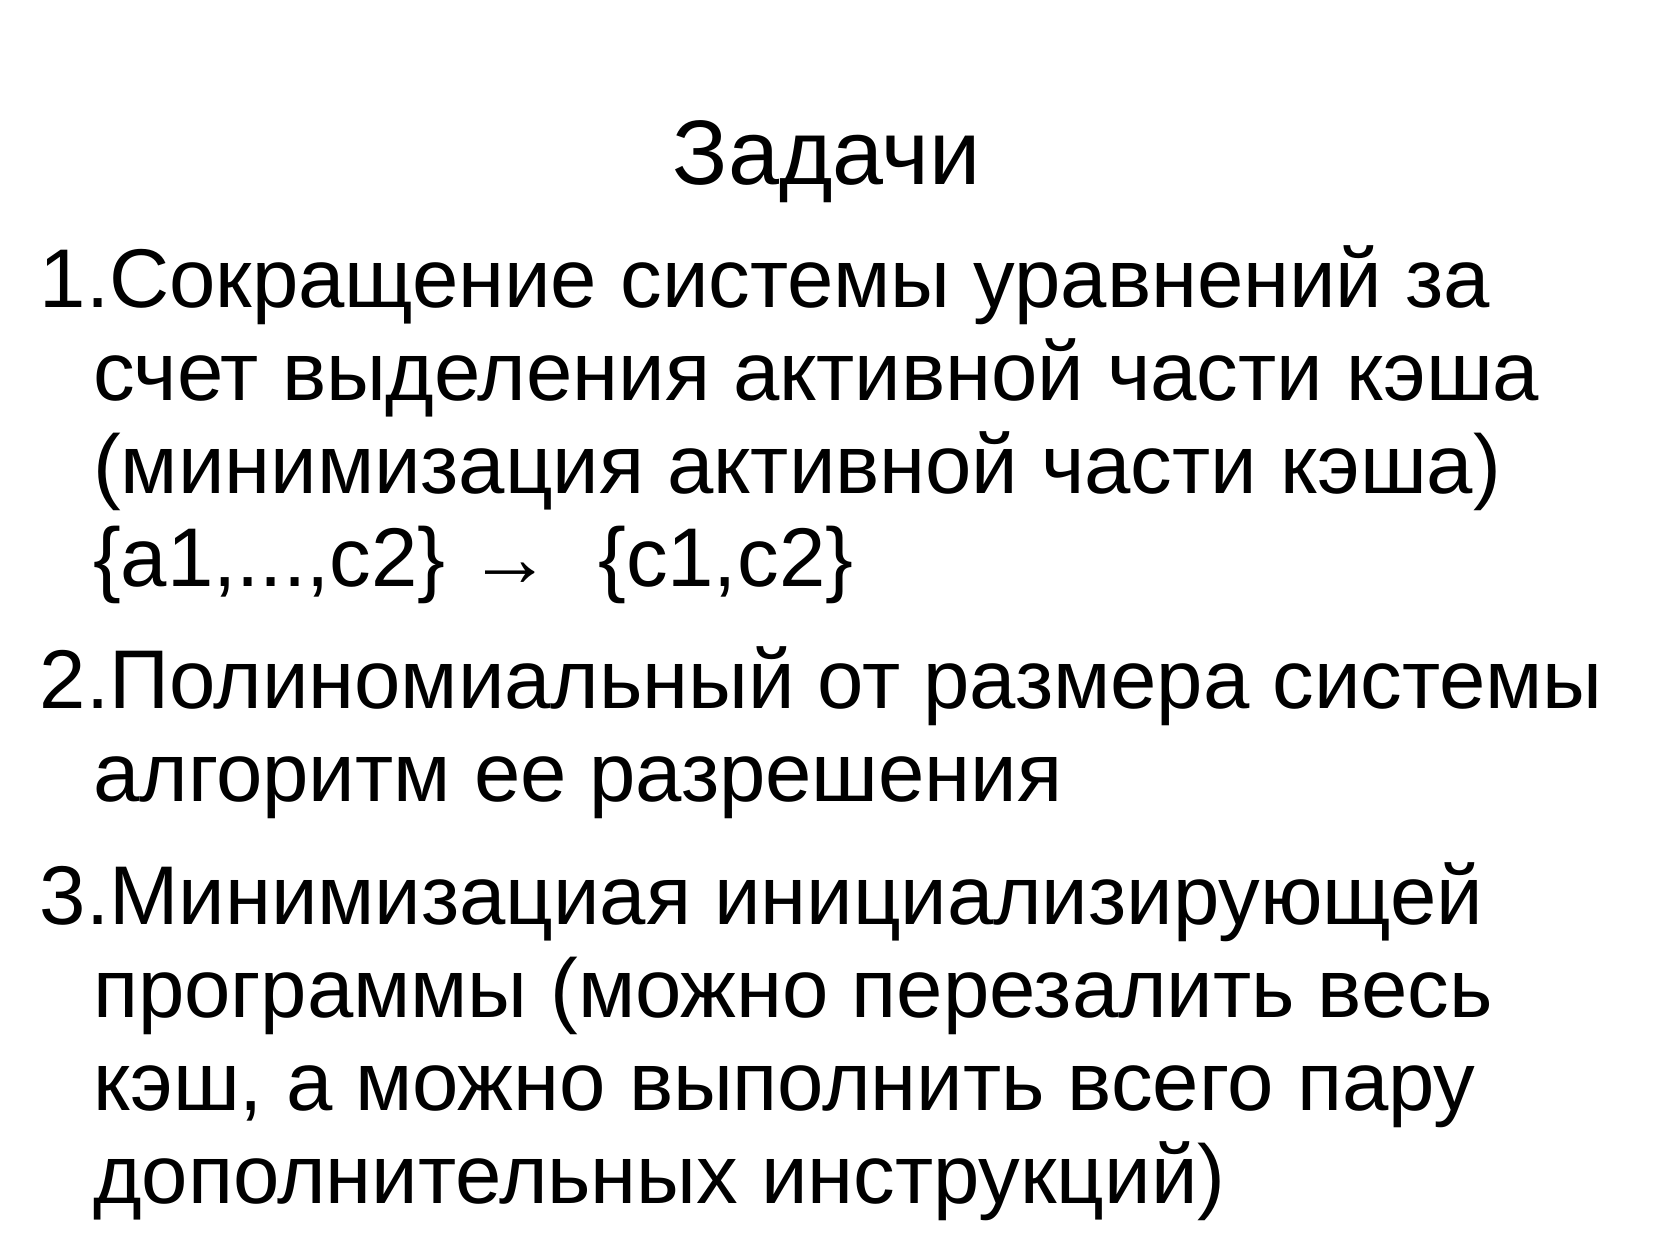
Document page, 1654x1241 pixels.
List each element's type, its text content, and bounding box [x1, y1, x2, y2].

list Сокращение системы уравнений за счет выделения активной части кэша (минимизация активной части кэша) {a1,...,c2} → {c1,c2} Полиномиальный от размера системы алгоритм ее разрешения Минимизациая инициализирующей программы (можно перезалить весь кэш, а можно выполнить всего пару дополнительных инструкций) [22, 232, 1634, 1222]
title Задачи [82, 49, 1571, 232]
